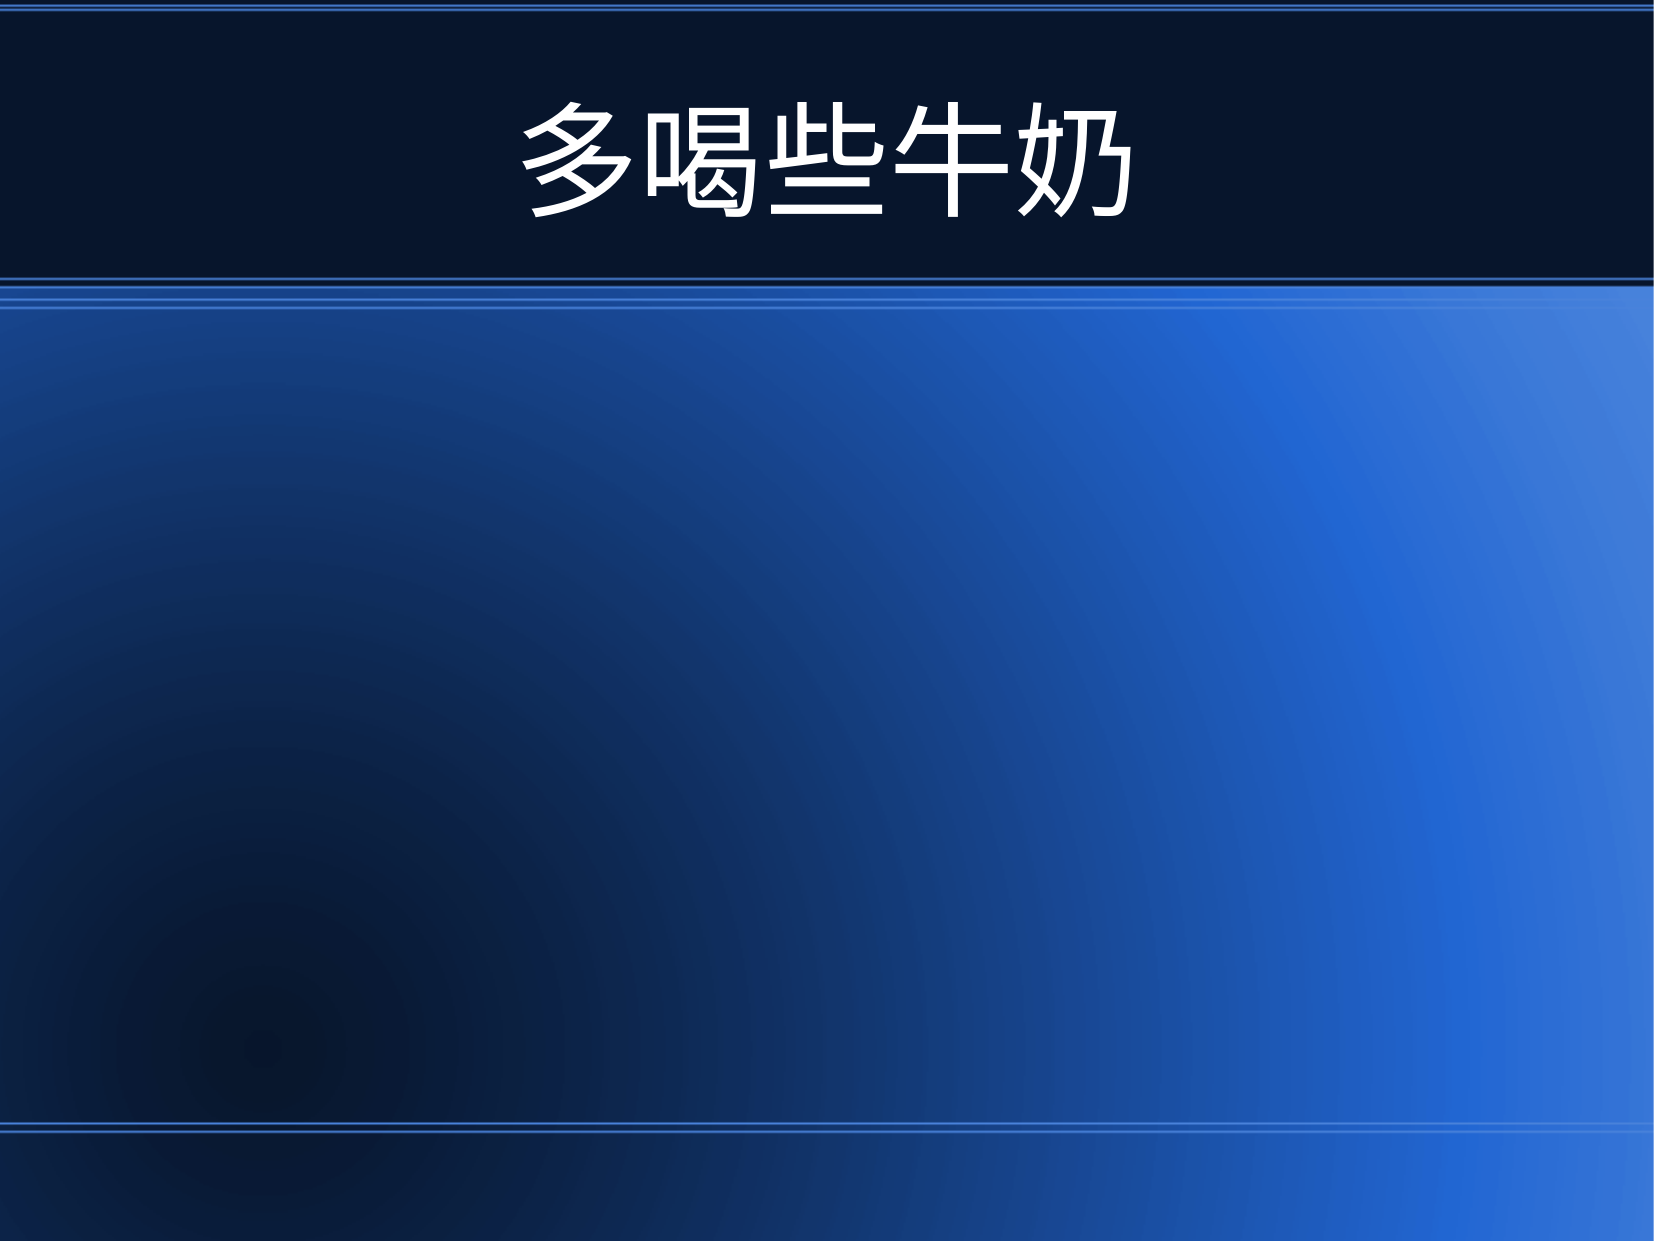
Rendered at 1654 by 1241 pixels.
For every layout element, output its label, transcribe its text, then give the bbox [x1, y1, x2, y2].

picture [0, 0, 1654, 1241]
title 多喝些牛奶 [82, 49, 1571, 257]
